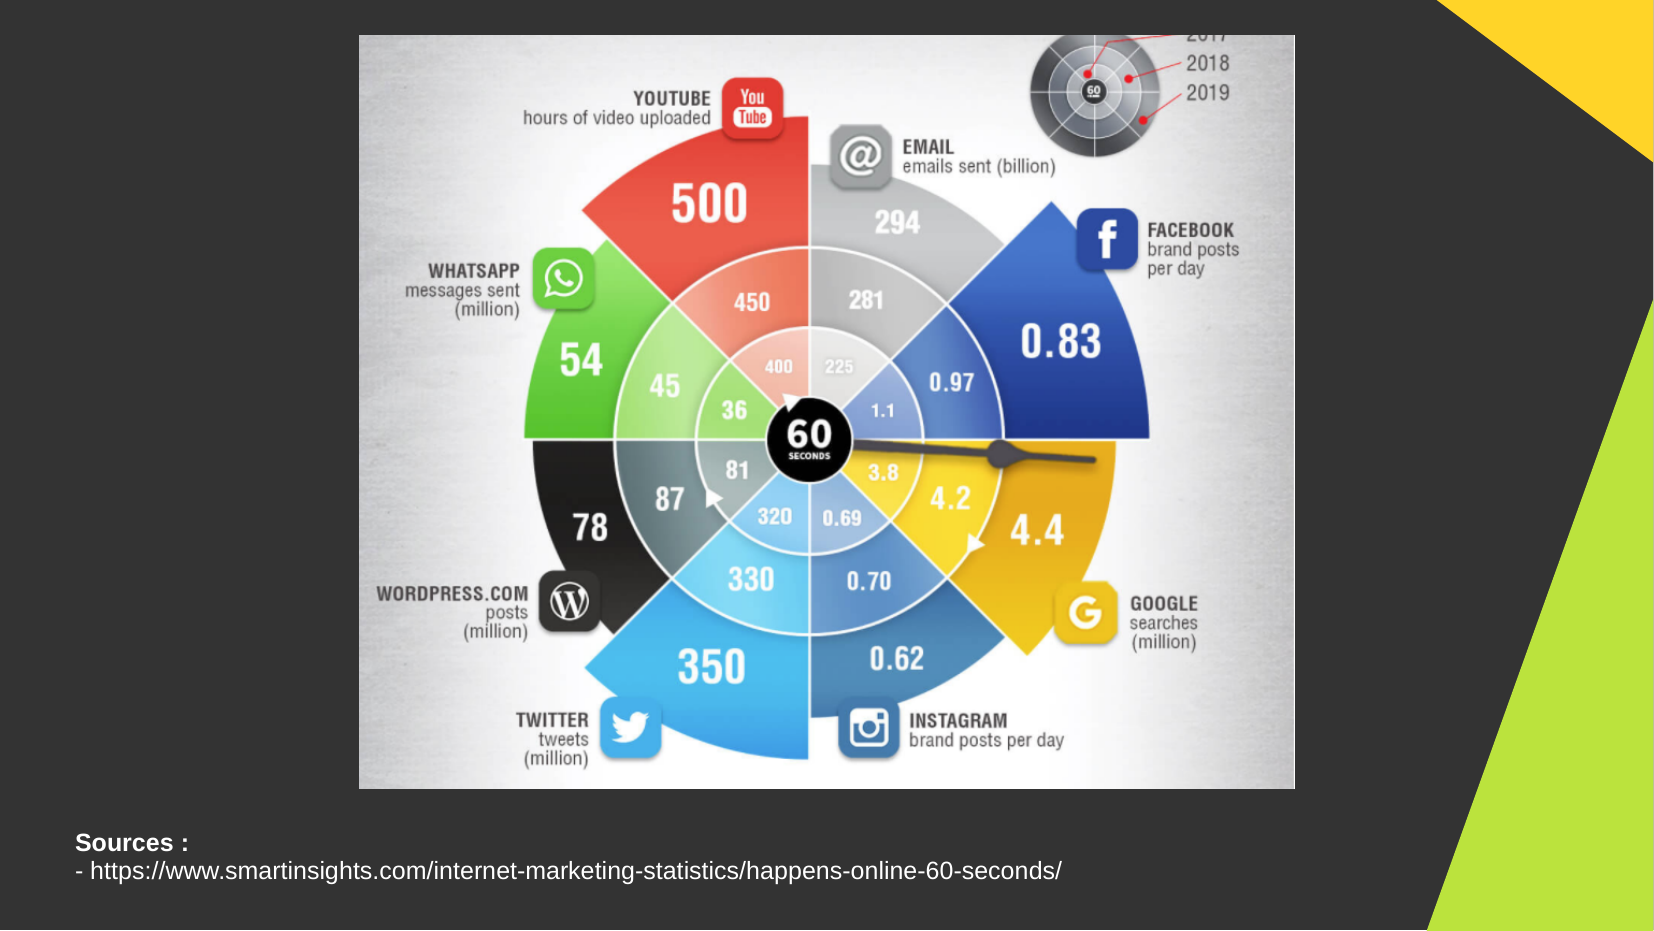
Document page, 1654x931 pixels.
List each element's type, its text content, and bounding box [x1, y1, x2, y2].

picture [359, 35, 1295, 789]
text_box [1466, 297, 1654, 931]
text_box Sources : - https://www.smartinsights.com/internet-marketing-statistics/happens-online-60-seconds/ [60, 821, 1477, 931]
text_box [1436, 0, 1654, 163]
